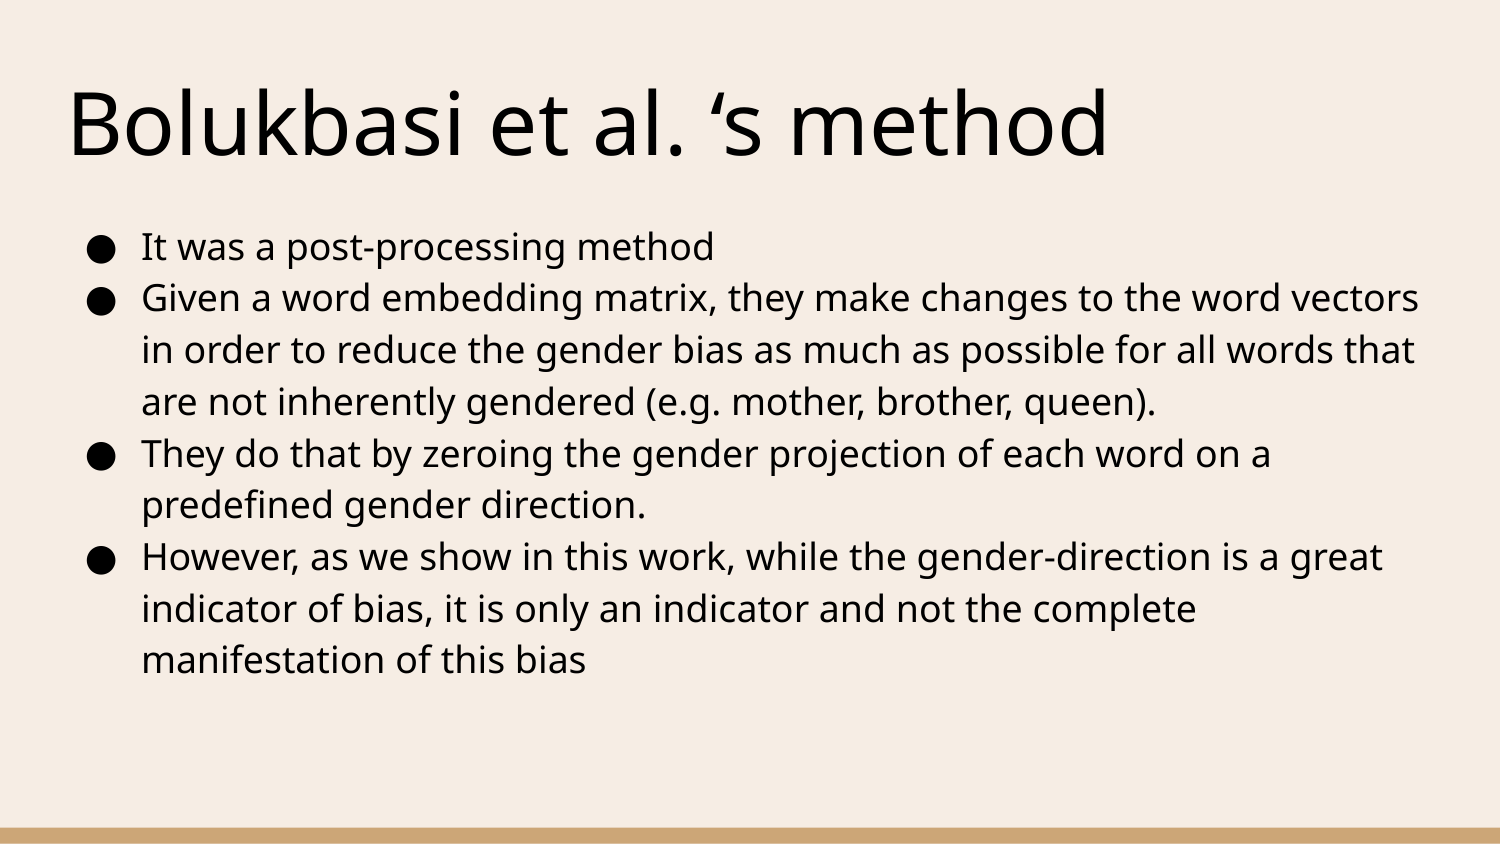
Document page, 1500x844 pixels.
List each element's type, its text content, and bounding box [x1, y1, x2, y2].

list It was a post-processing method Given a word embedding matrix, they make changes to the word vectors in order to reduce the gender bias as much as possible for all words that are not inherently gendered (e.g. mother, brother, queen). They do that by zeroing the gender projection of each word on a predefined gender direction. However, as we show in this work, while the gender-direction is a great indicator of bias, it is only an indicator and not the complete manifestation of this bias [51, 200, 1449, 752]
title Bolukbasi et al. ‘s method [51, 51, 1449, 189]
